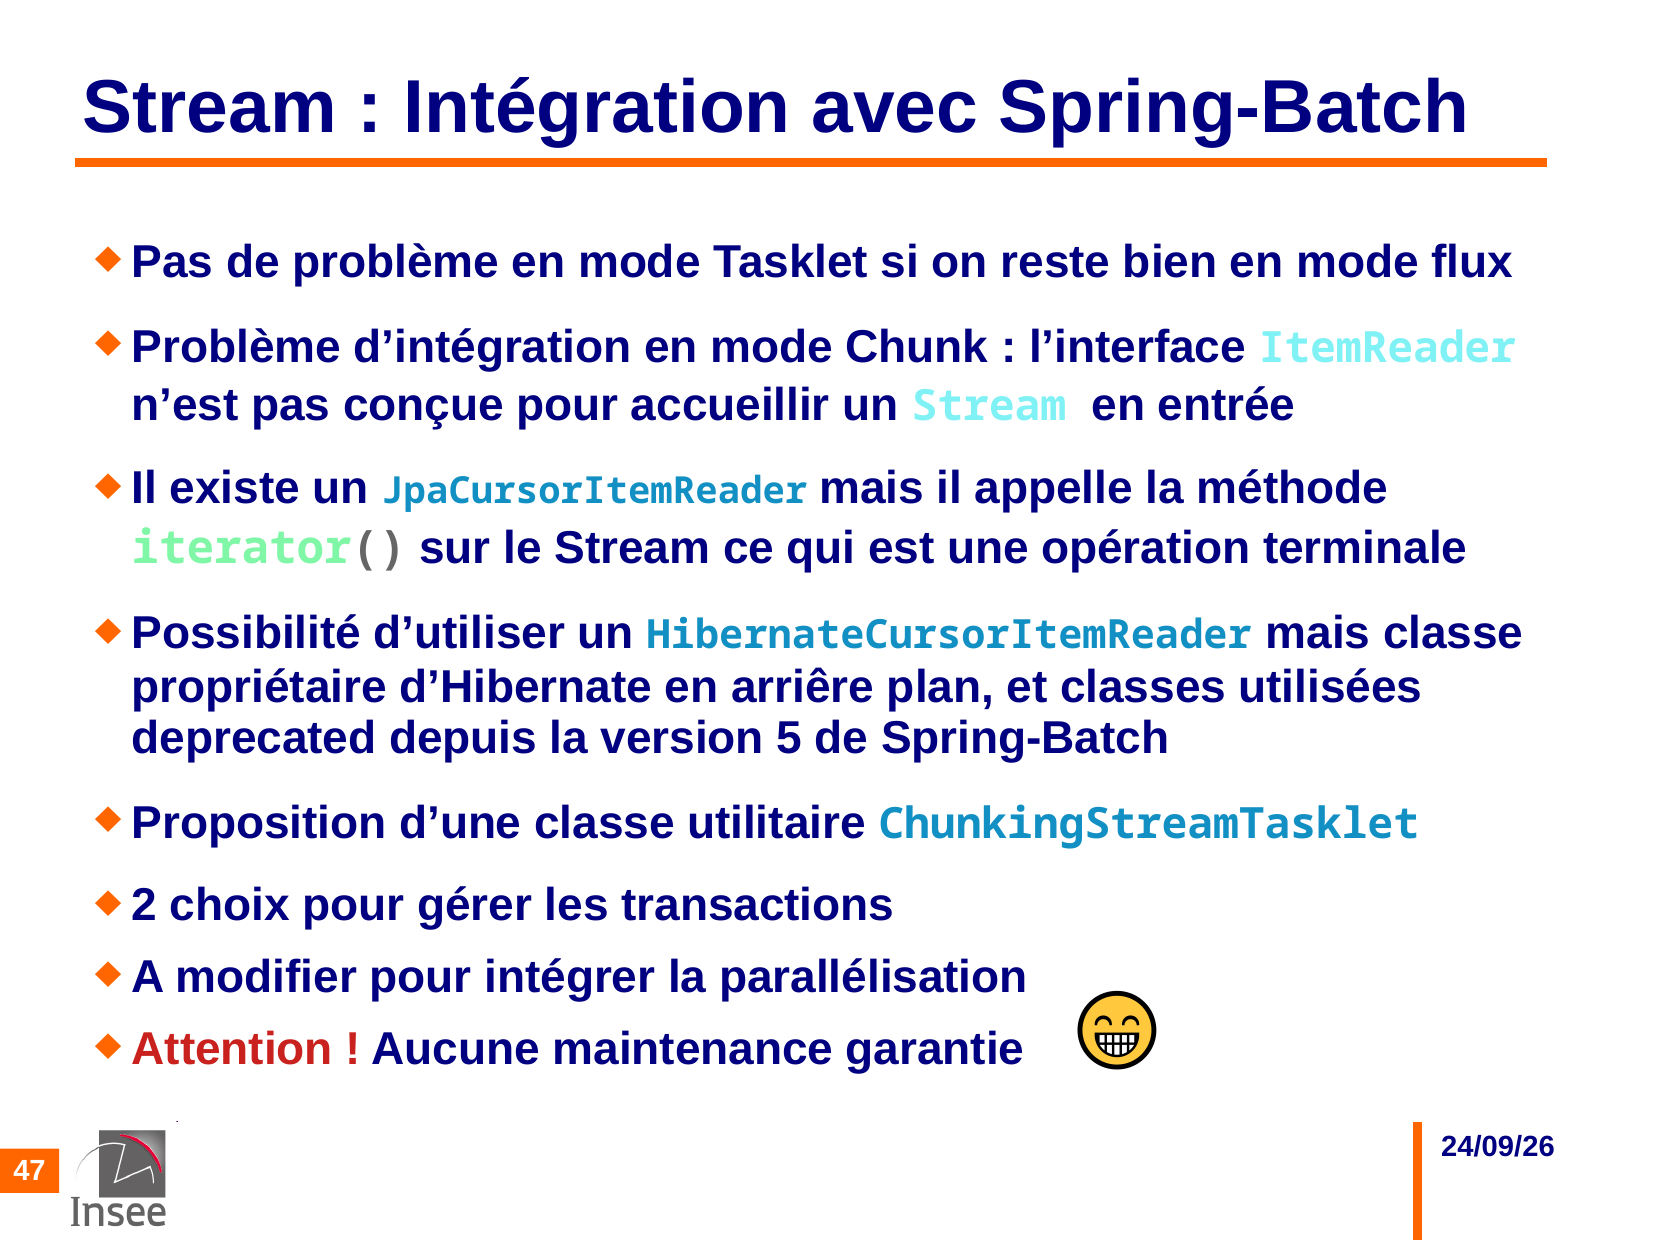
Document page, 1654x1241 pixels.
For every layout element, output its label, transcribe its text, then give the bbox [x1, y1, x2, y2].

picture [1068, 984, 1167, 1081]
title Stream : Intégration avec Spring-Batch [82, 49, 1619, 163]
list Pas de problème en mode Tasklet si on reste bien en mode flux Problème d’intégration en mode Chunk : l’interface ItemReader n’est pas conçue pour accueillir un Stream en entrée Il existe un JpaCursorItemReader mais il appelle la méthode iterator() sur le Stream ce qui est une opération terminale Possibilité d’utiliser un HibernateCursorItemReader mais classe propriétaire d’Hibernate en arriêre plan, et classes utilisées deprecated depuis la version 5 de Spring-Batch Proposition d’une classe utilitaire ChunkingStreamTasklet 2 choix pour gérer les transactions A modifier pour intégrer la parallélisation Attention ! Aucune maintenance garantie [82, 236, 1571, 1075]
picture [62, 1121, 178, 1241]
